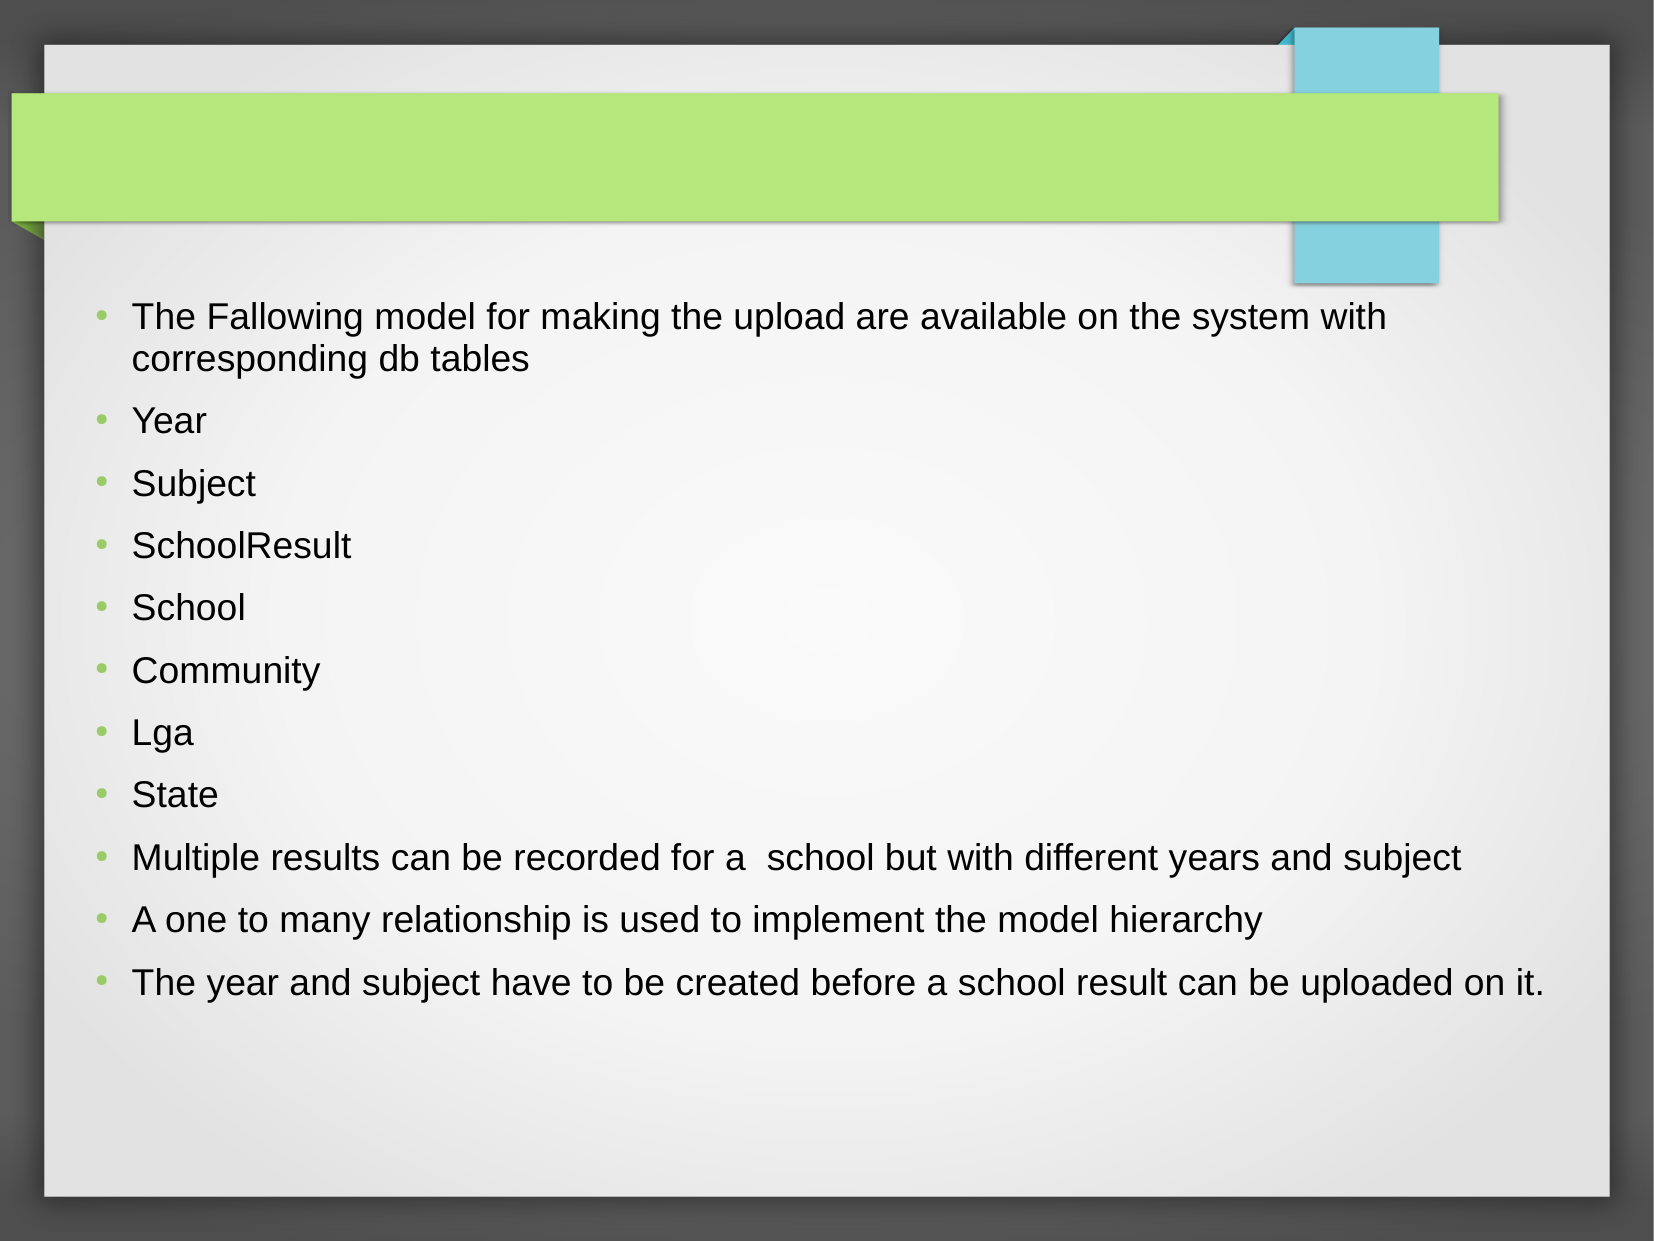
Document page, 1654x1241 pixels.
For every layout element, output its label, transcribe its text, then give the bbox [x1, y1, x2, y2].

picture [0, 0, 1654, 1241]
list The Fallowing model for making the upload are available on the system with corresponding db tables Year Subject SchoolResult School Community Lga State Multiple results can be recorded for a school but with different years and subject A one to many relationship is used to implement the model hierarchy The year and subject have to be created before a school result can be uploaded on it. [82, 295, 1571, 1015]
